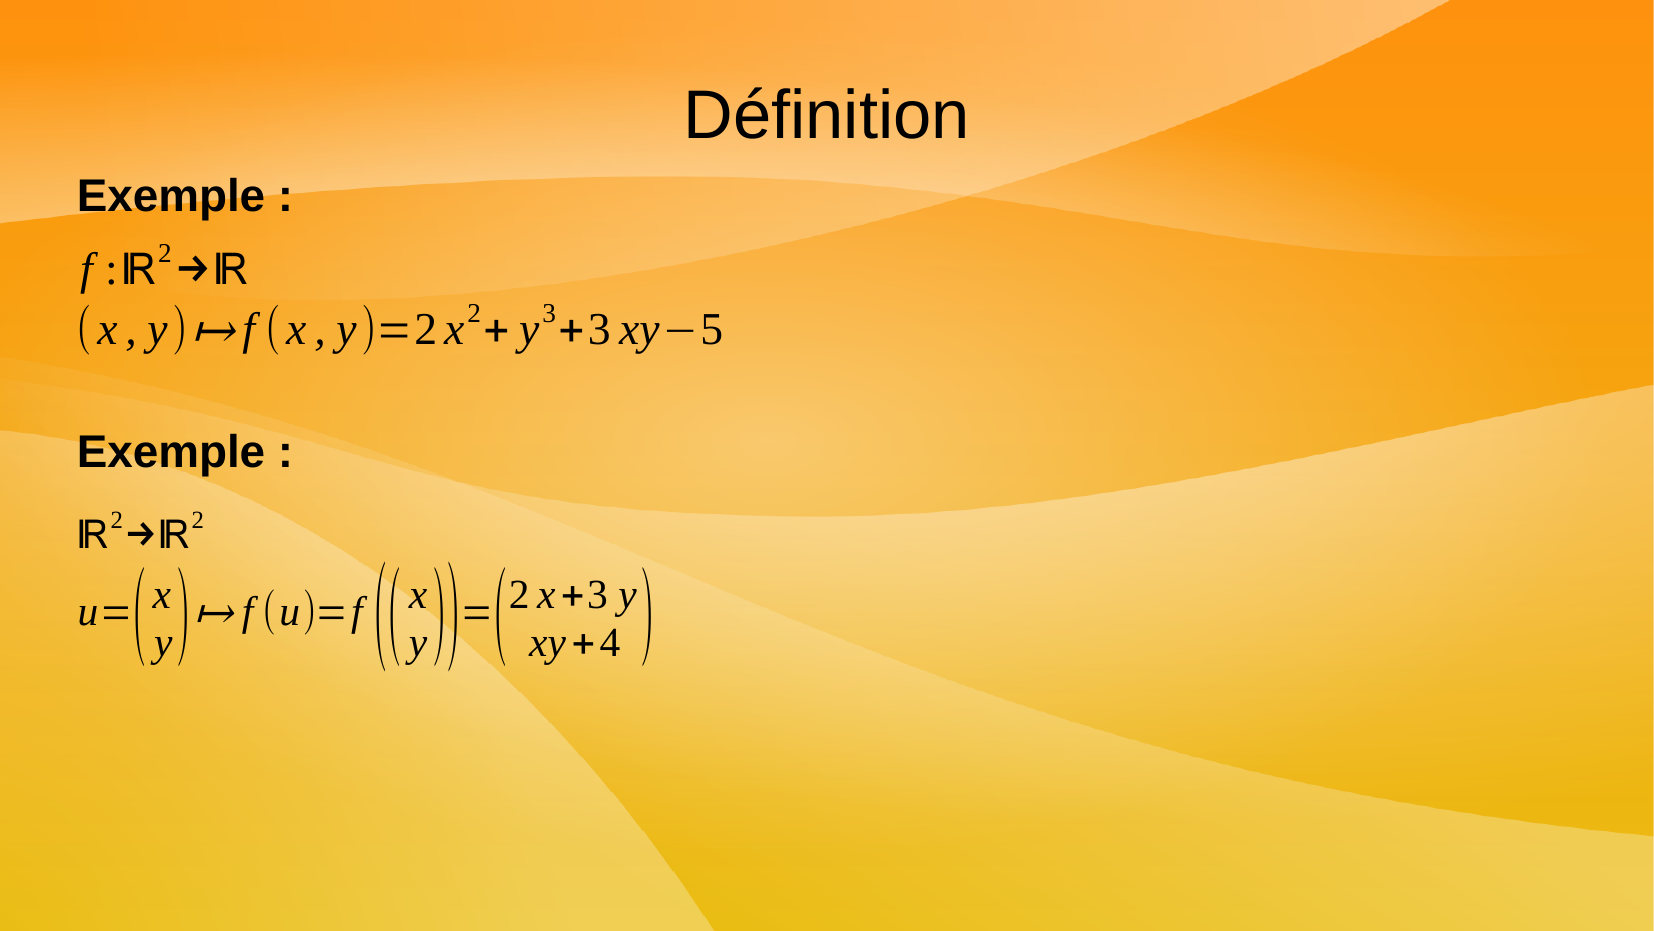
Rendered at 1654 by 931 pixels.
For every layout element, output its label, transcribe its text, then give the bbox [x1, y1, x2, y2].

chart [76, 237, 725, 358]
title Définition [82, 37, 1571, 193]
picture [0, 0, 1654, 931]
chart [77, 506, 655, 676]
subtitle Exemple : Exemple : [76, 169, 1565, 918]
